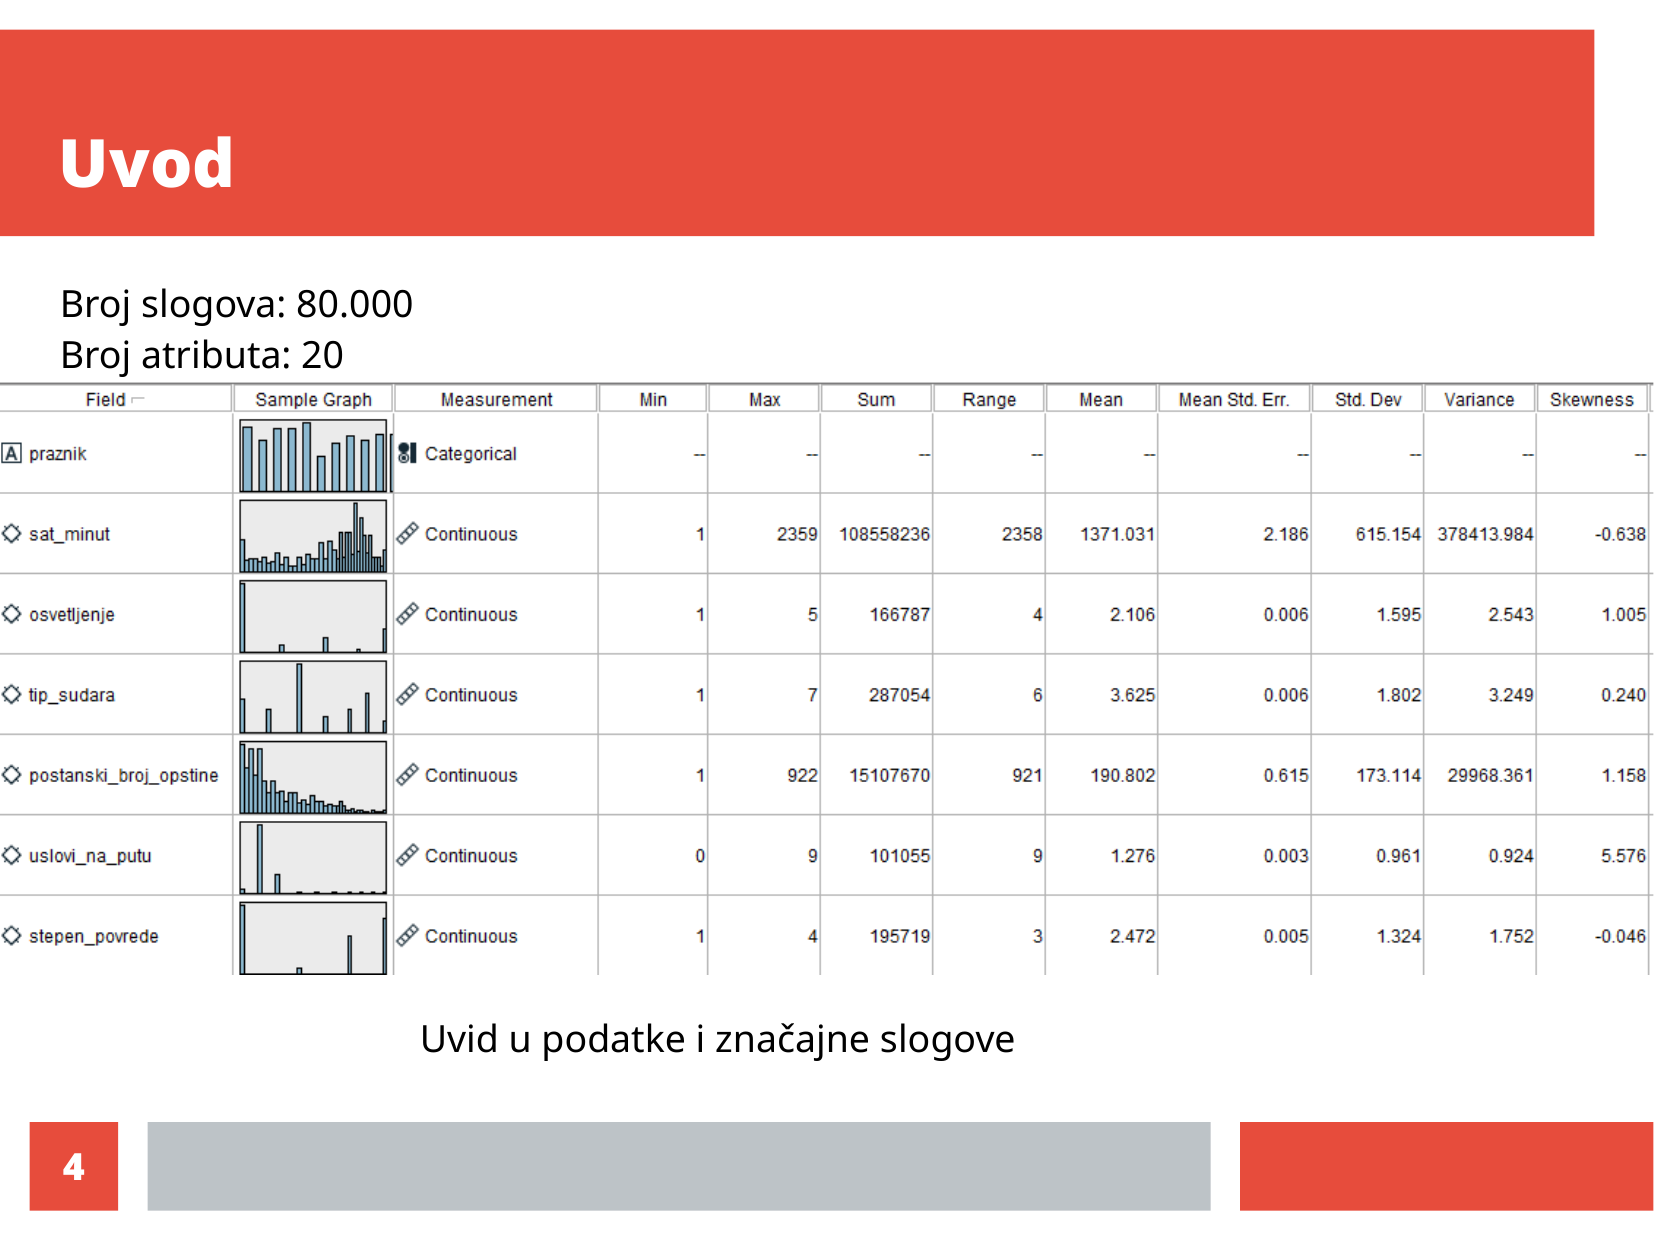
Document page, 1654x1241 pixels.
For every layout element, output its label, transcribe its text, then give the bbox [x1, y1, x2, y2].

picture [0, 377, 1654, 976]
text_box Uvid u podatke i značajne slogove [405, 1005, 1126, 1064]
text_box Broj slogova: 80.000 Broj atributa: 20 [45, 270, 691, 372]
title Uvod [59, 59, 1595, 207]
